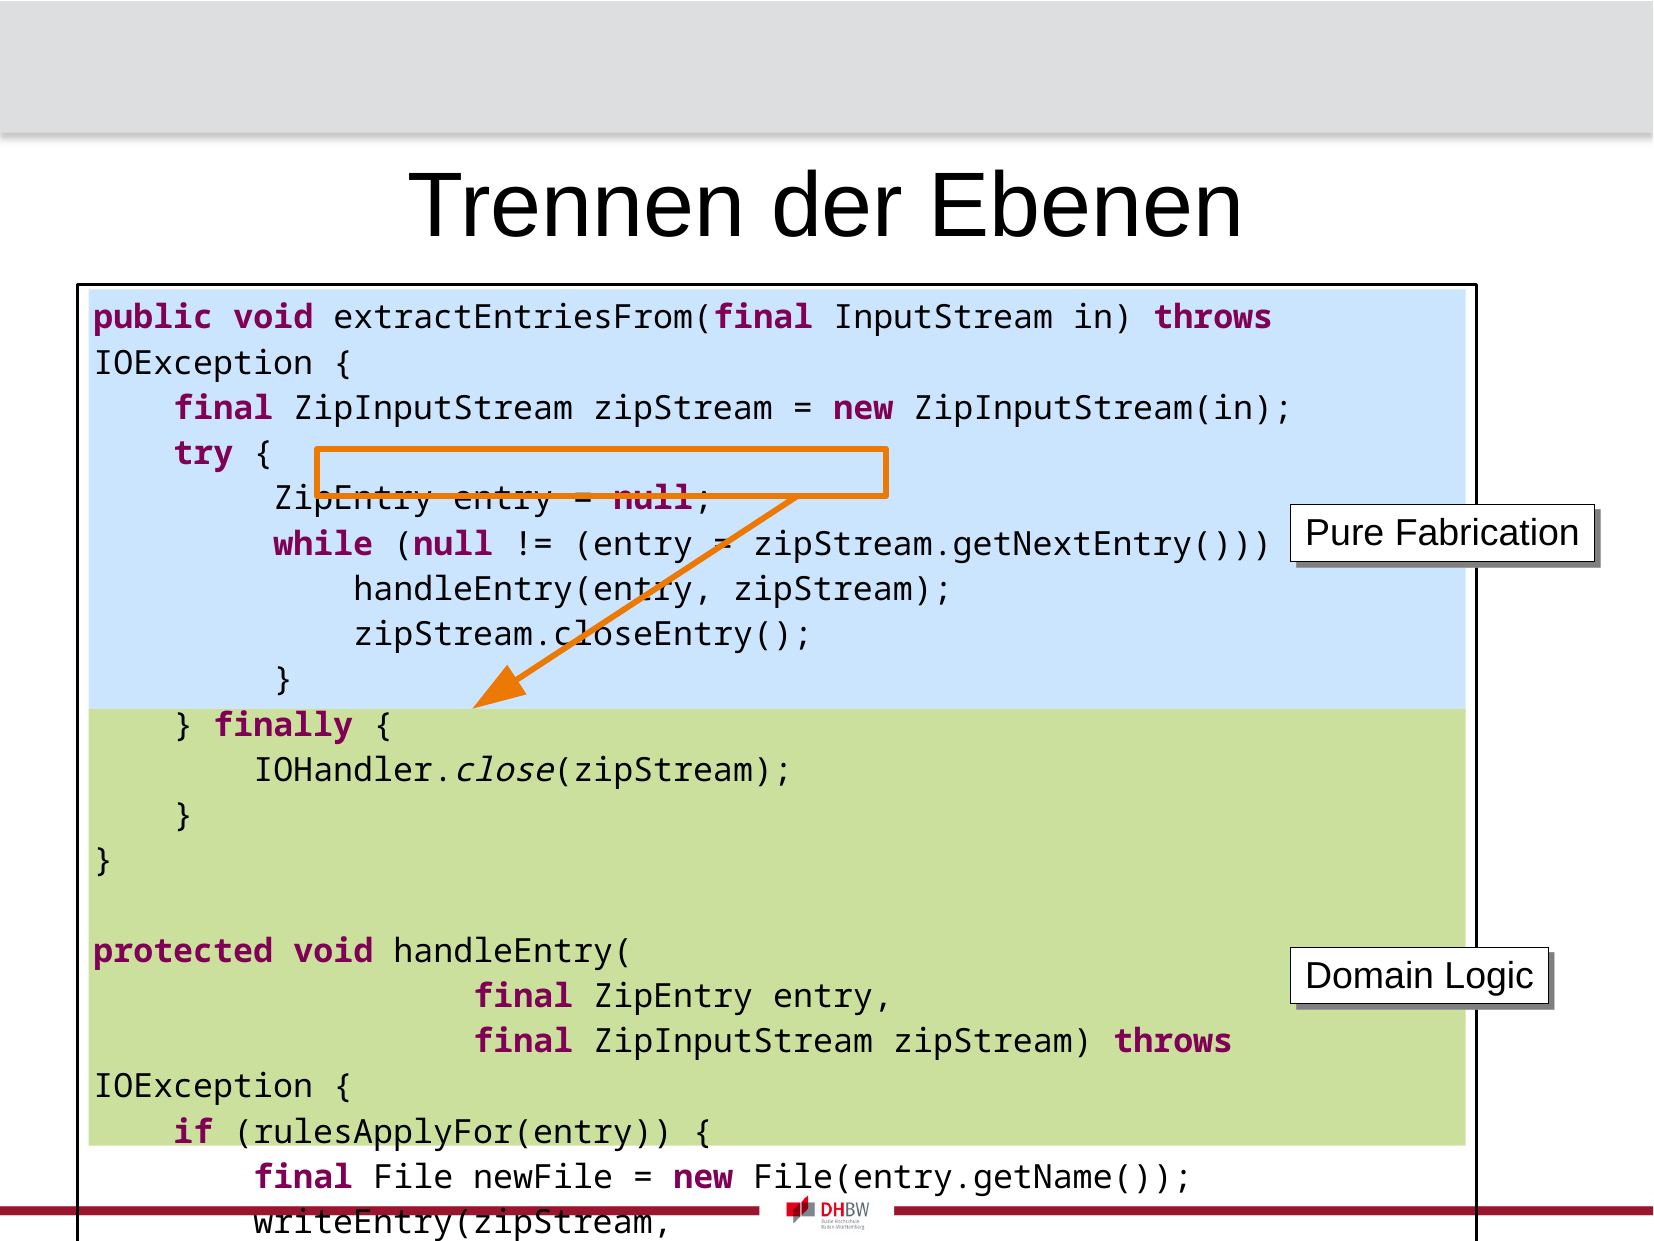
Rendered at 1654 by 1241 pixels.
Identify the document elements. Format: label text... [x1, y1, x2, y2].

picture [0, 1, 1654, 1237]
picture [79, 1155, 1475, 1237]
picture [519, 1217, 528, 1231]
text_box Pure Fabrication [1290, 504, 1595, 562]
title Trennen der Ebenen [82, 49, 1571, 257]
text_box Domain Logic [1290, 947, 1549, 1004]
text_box public void extractEntriesFrom(final InputStream in) throws IOException { final ZipInputStream zipStream = new ZipInputStream(in); try { ZipEntry entry = null; while (null != (entry = zipStream.getNextEntry())) { handleEntry(entry, zipStream); zipStream.closeEntry(); } } finally { IOHandler.close(zipStream); } } protected void handleEntry( final ZipEntry entry, final ZipInputStream zipStream) throws IOException { if (rulesApplyFor(entry)) { final File newFile = new File(entry.getName()); writeEntry(zipStream, getOutputStream(basePath(), newFile)); } } [77, 284, 1477, 1155]
